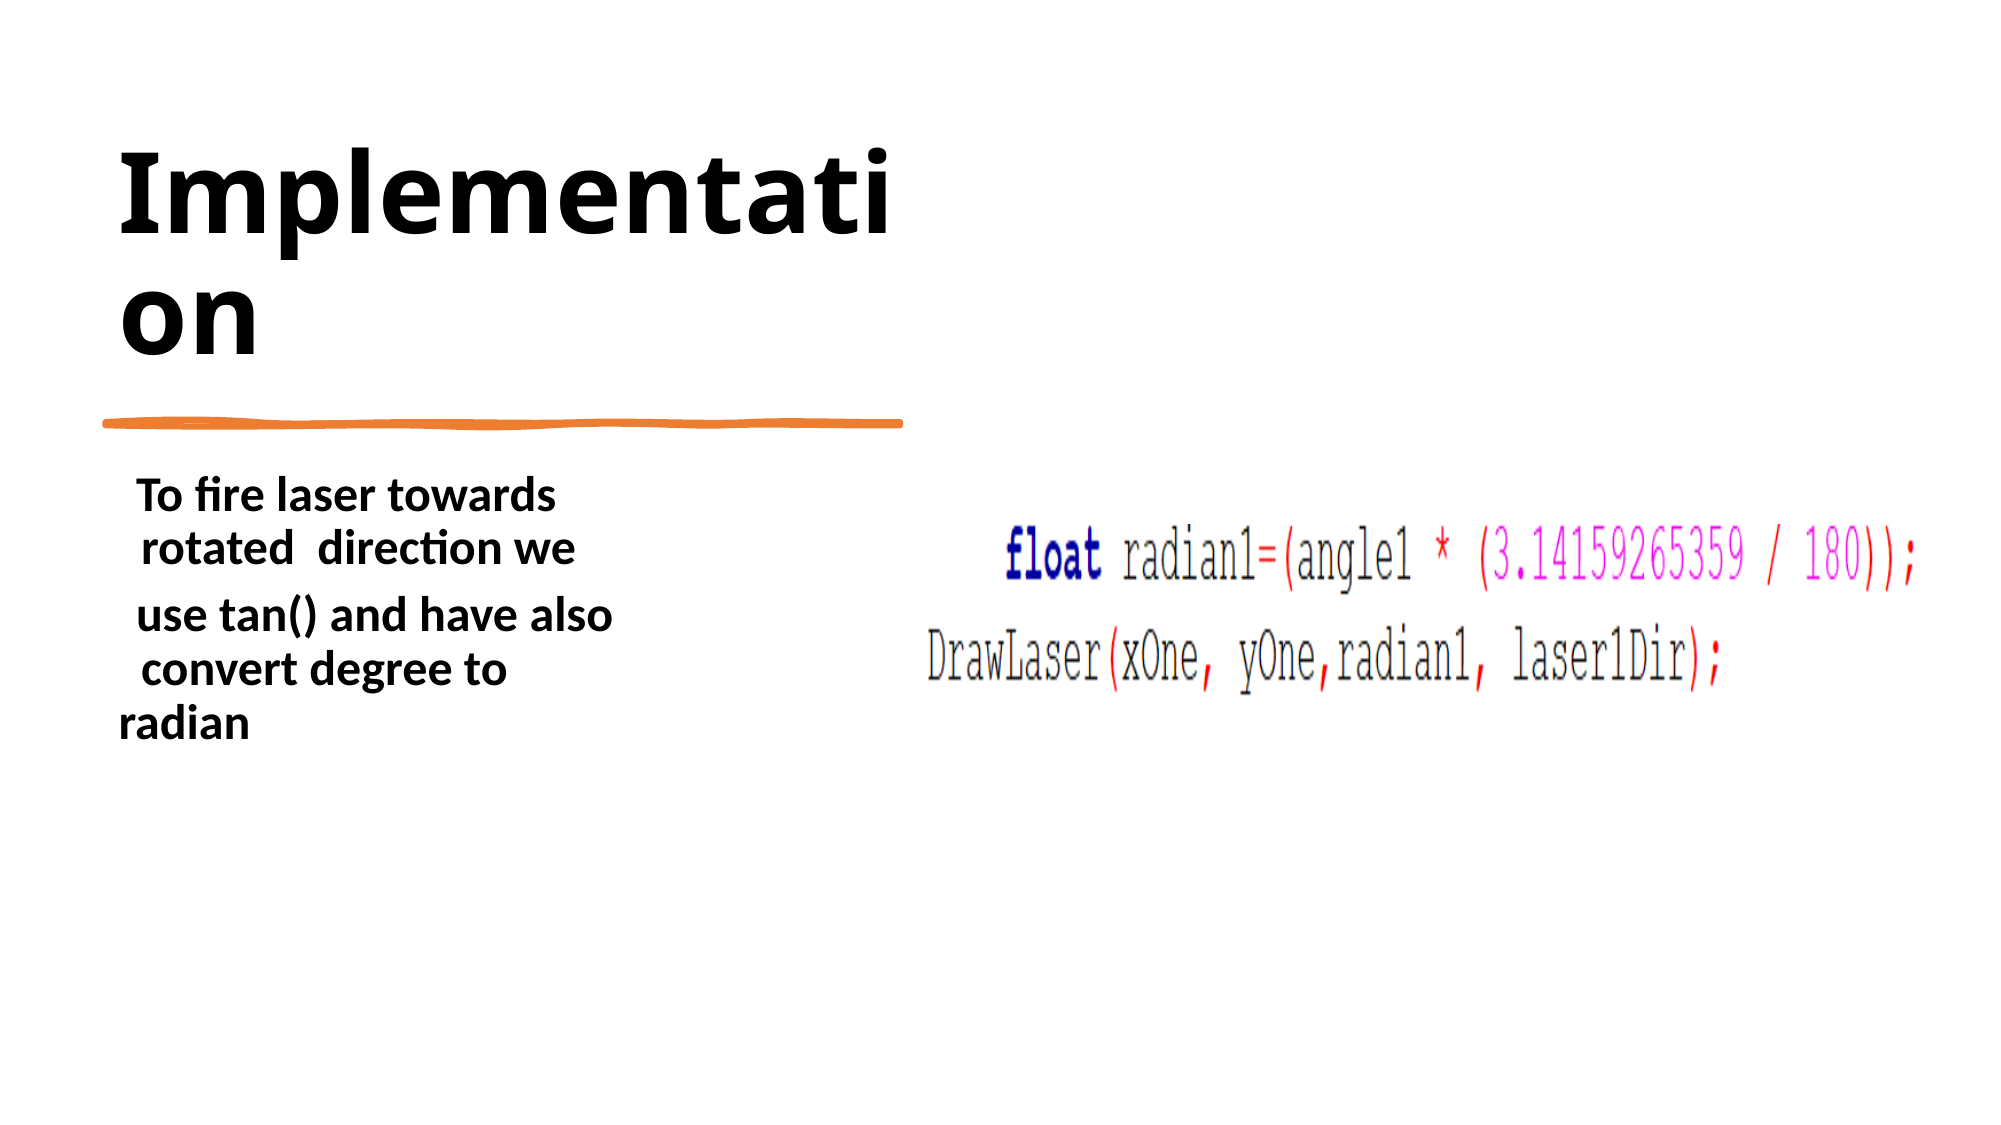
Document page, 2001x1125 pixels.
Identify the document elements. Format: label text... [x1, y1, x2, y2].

picture [900, 524, 1988, 713]
text_box [105, 420, 901, 427]
title Implementation [103, 104, 938, 387]
text_box To fire laser towards rotated direction we use tan() and have also convert degree to radian [103, 460, 666, 1020]
